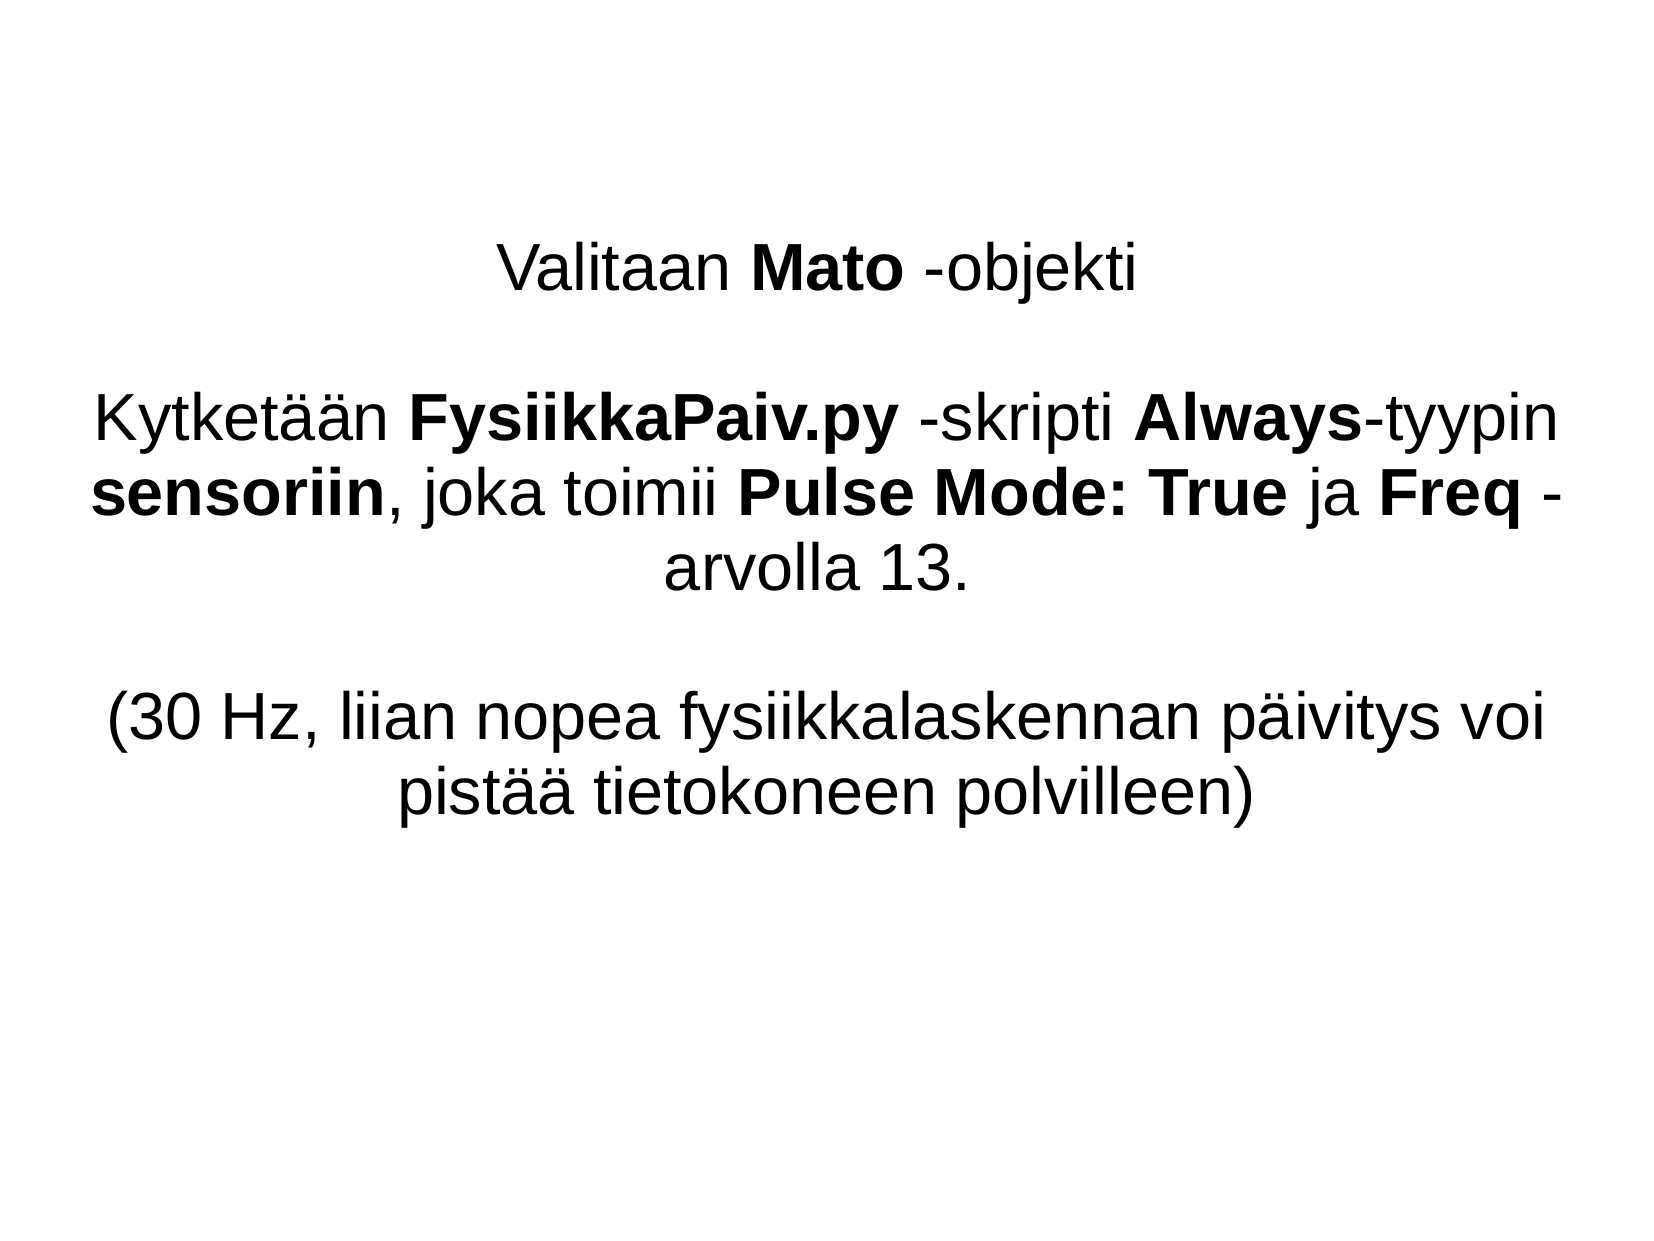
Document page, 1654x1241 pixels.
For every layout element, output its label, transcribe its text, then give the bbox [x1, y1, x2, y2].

subtitle Valitaan Mato -objekti Kytketään FysiikkaPaiv.py -skripti Always-tyypin sensoriin, joka toimii Pulse Mode: True ja Freq -arvolla 13. (30 Hz, liian nopea fysiikkalaskennan päivitys voi pistää tietokoneen polvilleen) [82, 49, 1571, 1010]
